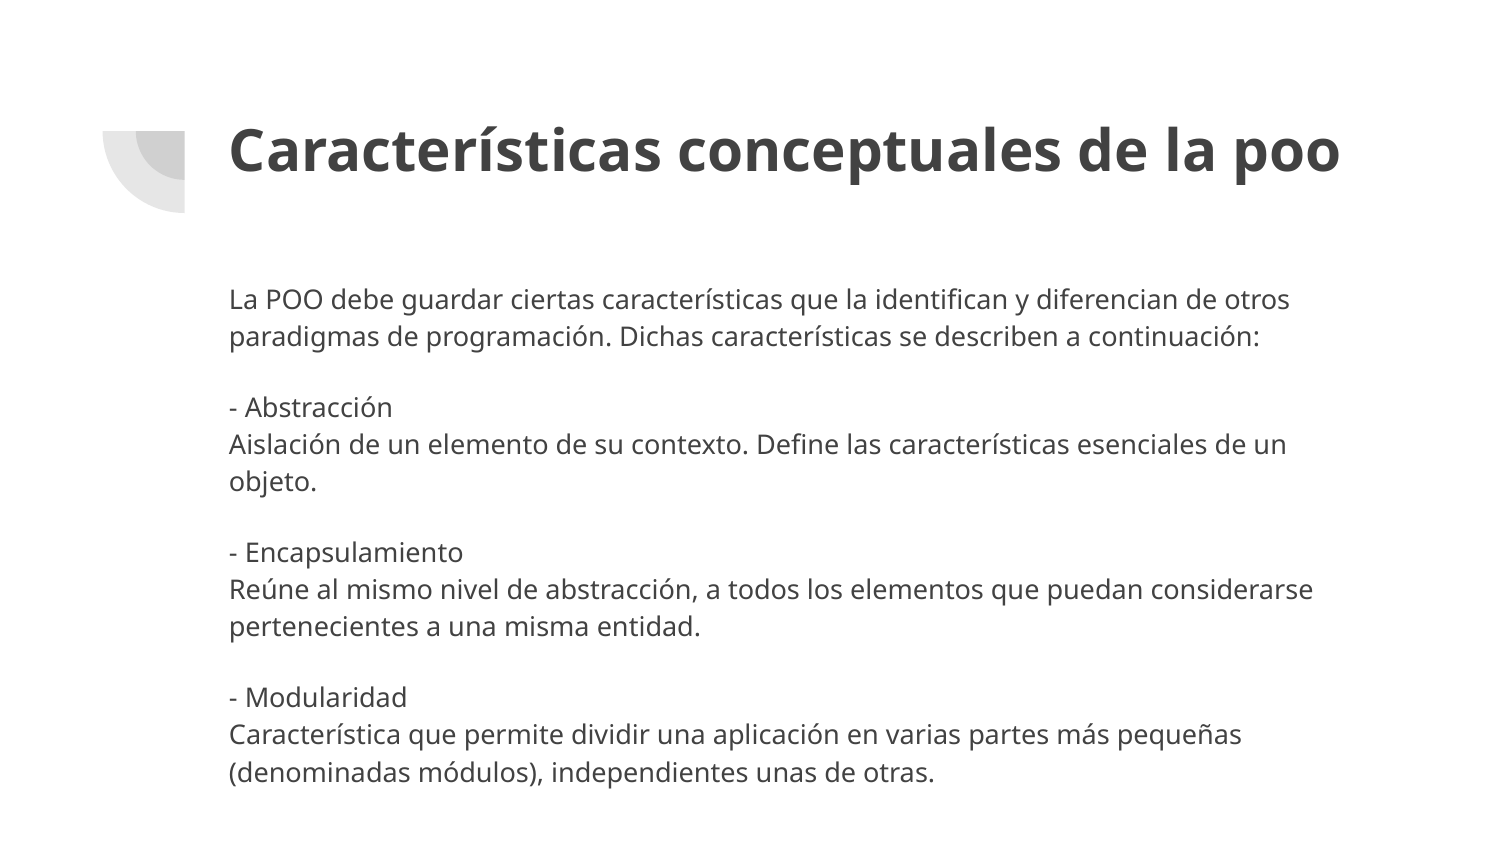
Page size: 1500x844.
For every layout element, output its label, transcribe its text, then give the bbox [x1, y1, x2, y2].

list La POO debe guardar ciertas características que la identifican y diferencian de otros paradigmas de programación. Dichas características se describen a continuación: - Abstracción Aislación de un elemento de su contexto. Define las características esenciales de un objeto. - Encapsulamiento Reúne al mismo nivel de abstracción, a todos los elementos que puedan considerarse pertenecientes a una misma entidad. - Modularidad Característica que permite dividir una aplicación en varias partes más pequeñas (denominadas módulos), independientes unas de otras. [213, 262, 1368, 829]
title Características conceptuales de la poo [213, 98, 1368, 262]
